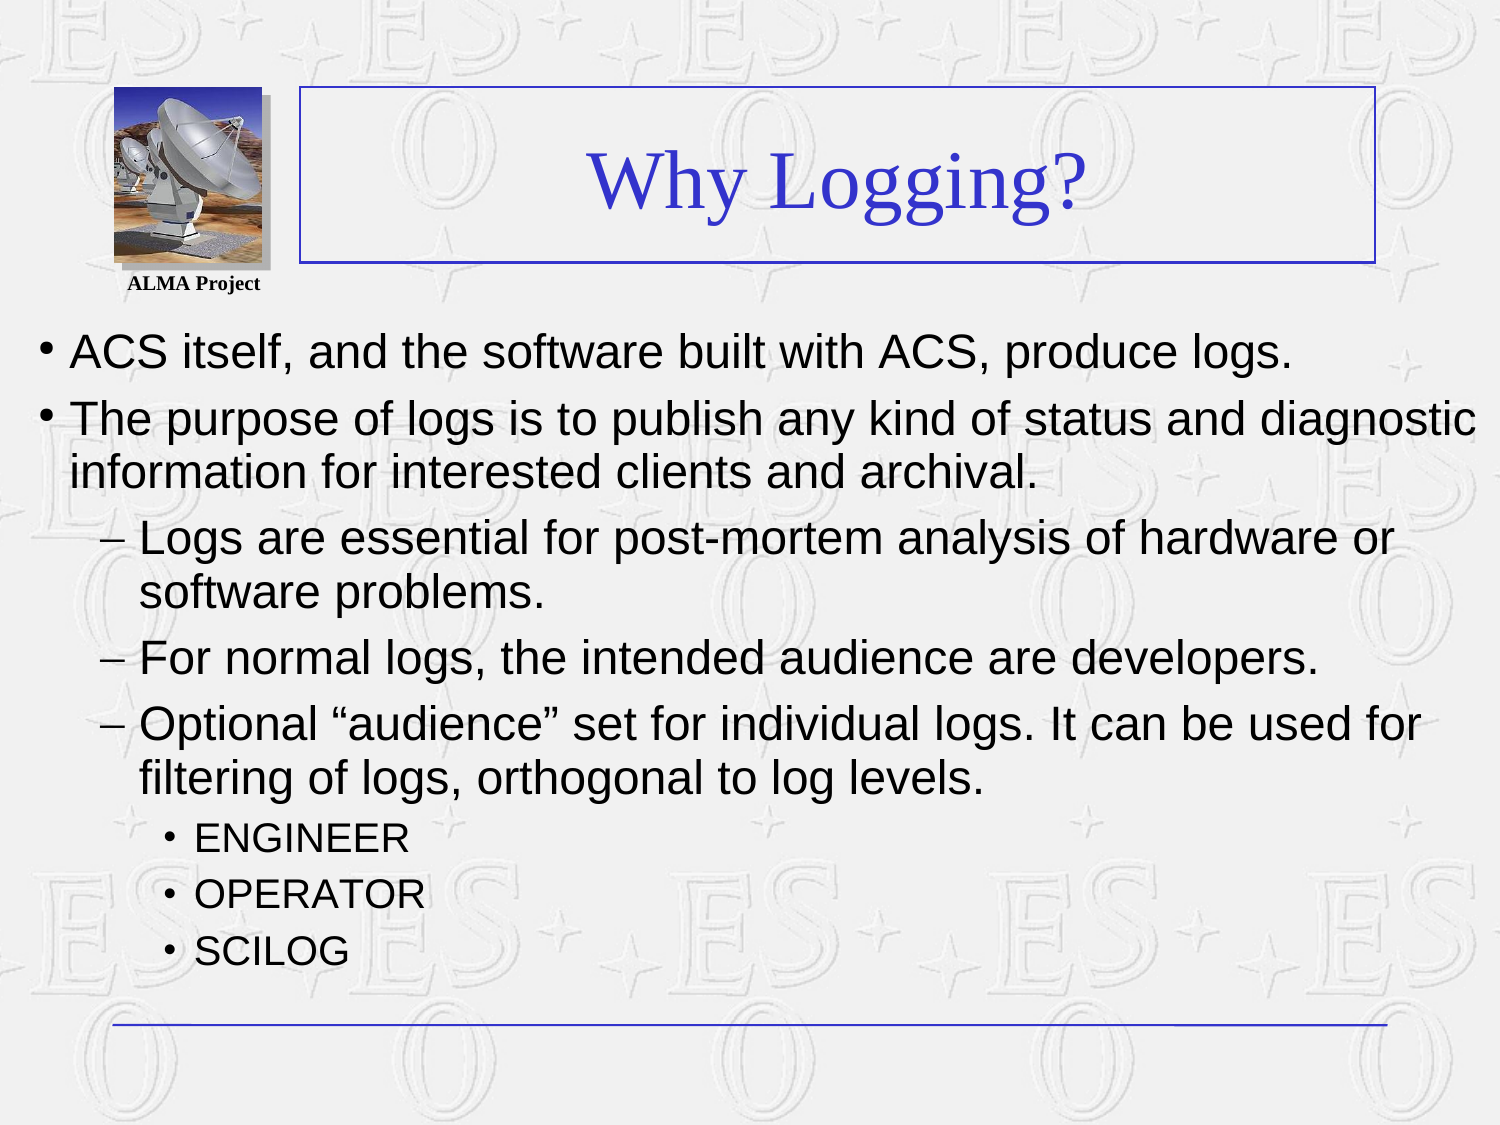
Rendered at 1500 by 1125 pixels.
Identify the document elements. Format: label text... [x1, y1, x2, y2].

picture [0, 0, 1500, 1125]
title Why Logging? [299, 87, 1375, 263]
list ACS itself, and the software built with ACS, produce logs. The purpose of logs is to publish any kind of status and diagnostic information for interested clients and archival. Logs are essential for post-mortem analysis of hardware or software problems. For normal logs, the intended audience are developers. Optional “audience” set for individual logs. It can be used for filtering of logs, orthogonal to log levels. ENGINEER OPERATOR SCILOG [23, 312, 1500, 997]
